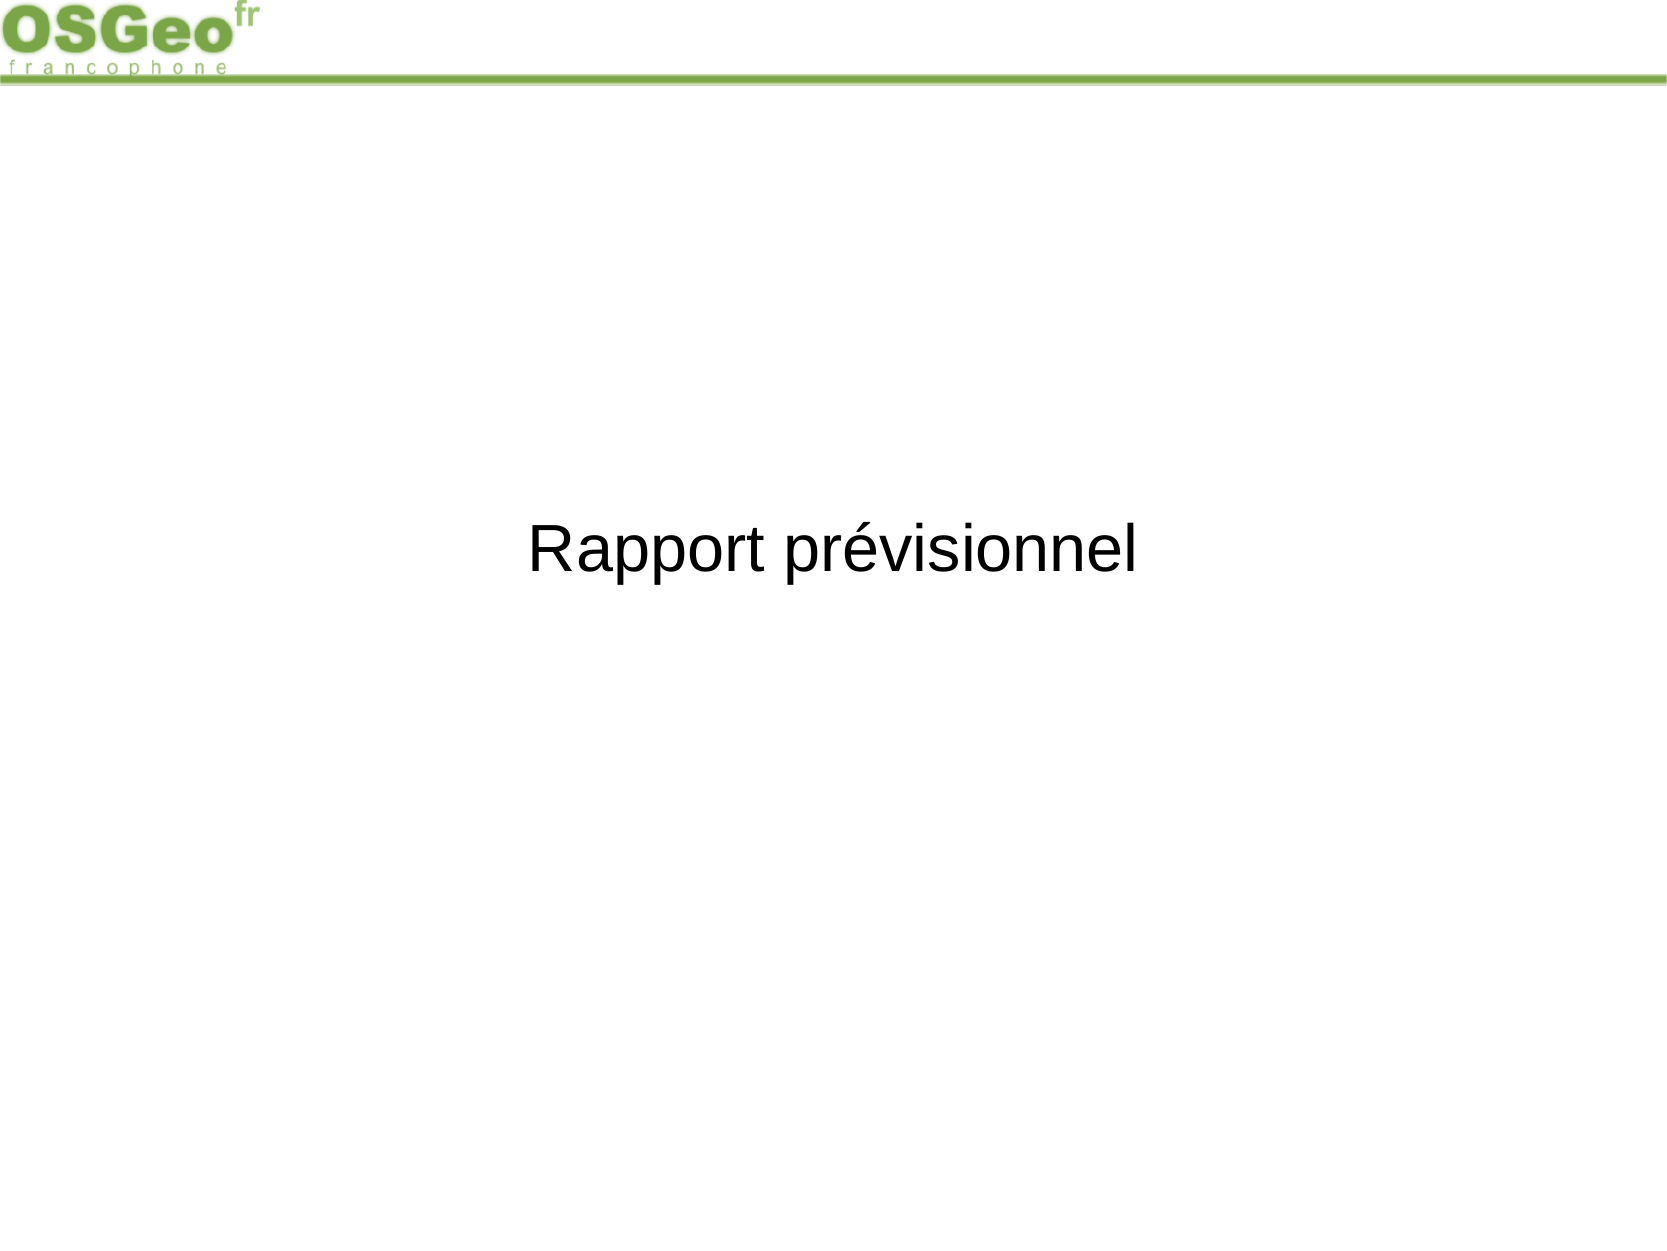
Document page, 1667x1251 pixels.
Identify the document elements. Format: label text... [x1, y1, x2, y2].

subtitle Rapport prévisionnel [83, 79, 1584, 1018]
picture [0, 0, 1667, 86]
